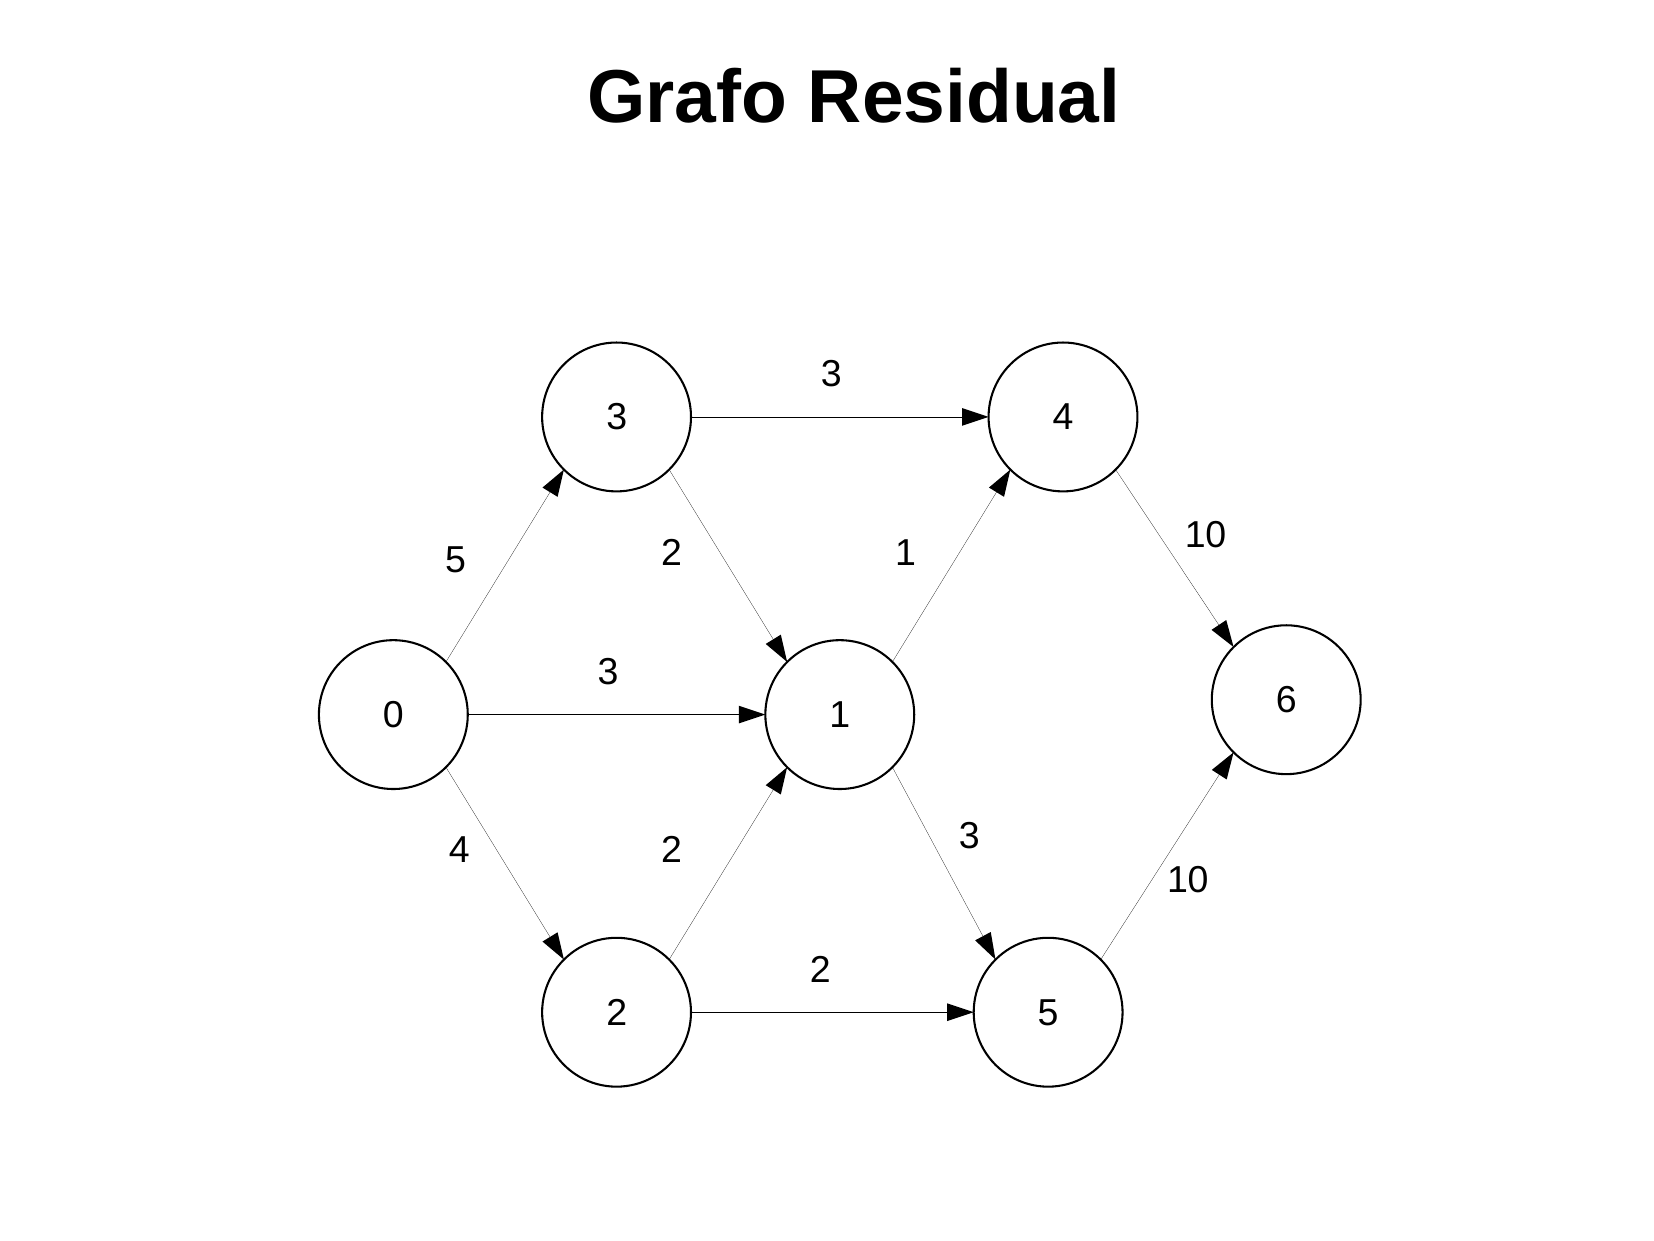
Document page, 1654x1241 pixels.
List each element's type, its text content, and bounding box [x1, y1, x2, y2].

text_box 10 [1152, 851, 1242, 923]
text_box 3 [582, 642, 647, 715]
text_box 3 [943, 806, 1008, 879]
text_box 4 [433, 821, 498, 894]
text_box 2 [795, 940, 859, 1013]
text_box 1 [765, 640, 915, 790]
text_box 2 [646, 523, 710, 596]
text_box 0 [318, 640, 468, 790]
text_box 5 [430, 531, 494, 603]
text_box 3 [542, 342, 692, 492]
text_box 10 [1170, 506, 1260, 578]
text_box 2 [542, 937, 691, 1087]
text_box 6 [1211, 625, 1361, 775]
text_box 4 [988, 342, 1138, 492]
text_box 2 [646, 821, 710, 894]
text_box 3 [806, 345, 870, 417]
text_box 5 [973, 937, 1123, 1087]
text_box 1 [880, 523, 944, 596]
text_box Grafo Residual [572, 47, 1136, 147]
